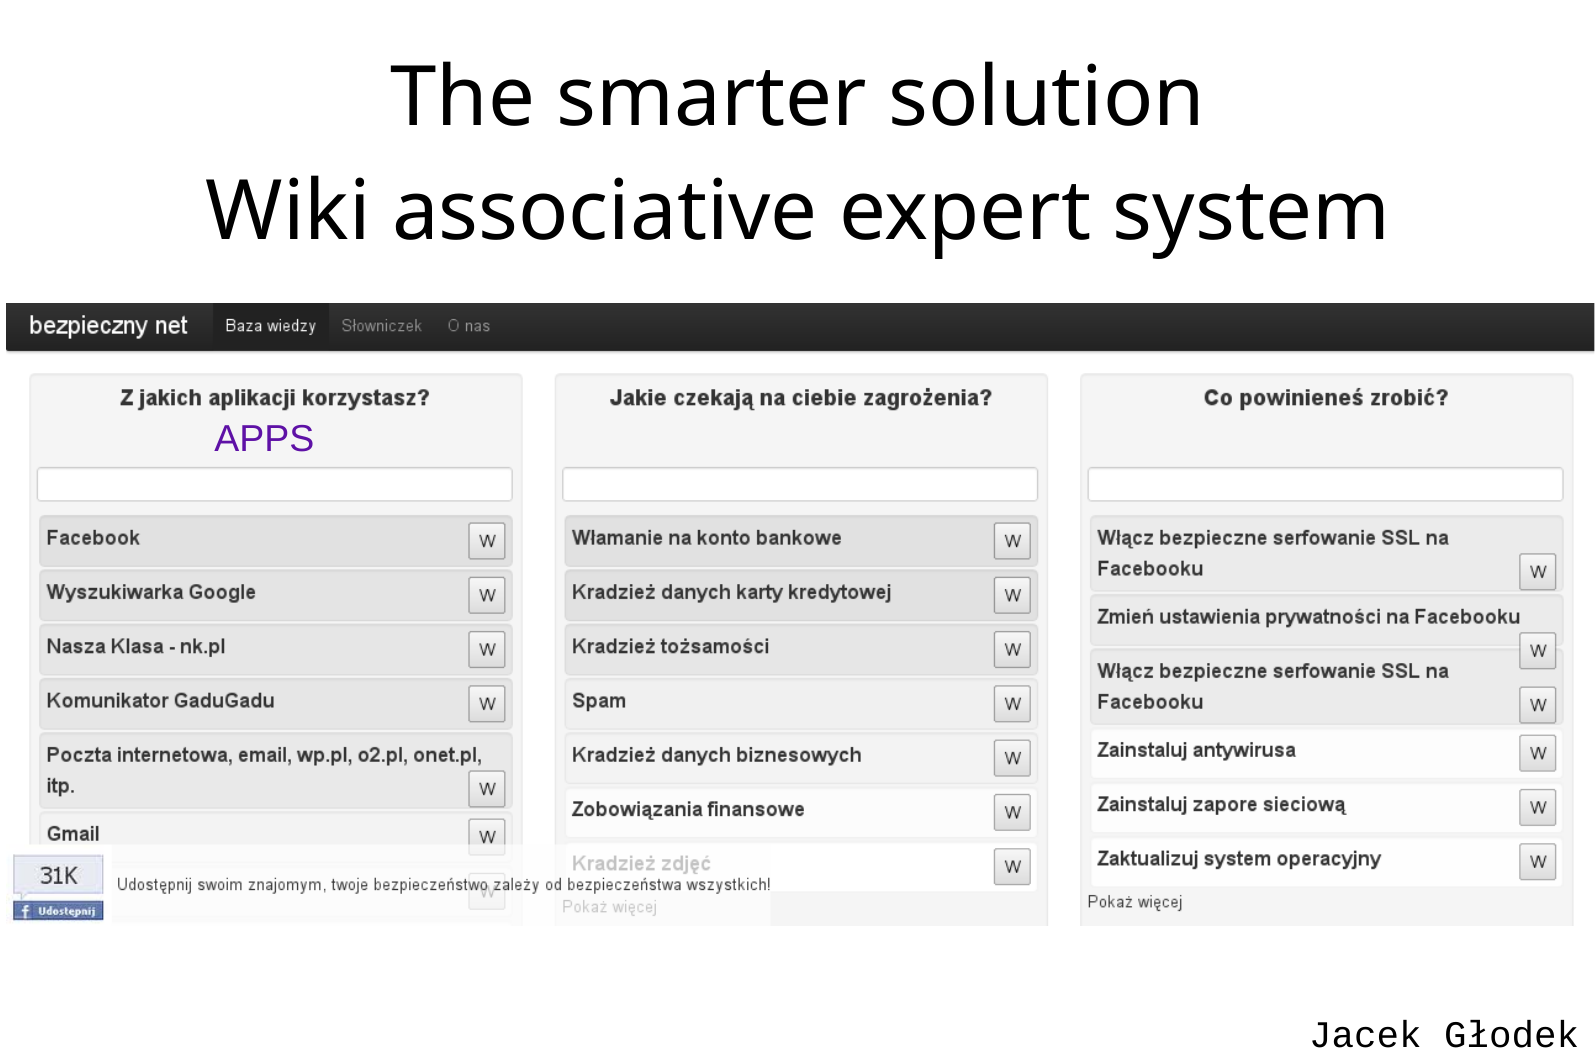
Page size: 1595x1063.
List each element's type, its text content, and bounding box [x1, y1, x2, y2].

text_box The smarter solution Wiki associative expert system [67, 29, 1530, 249]
picture [6, 303, 1595, 926]
text_box APPS [199, 409, 330, 467]
text_box Jacek Głodek [1294, 1008, 1595, 1063]
